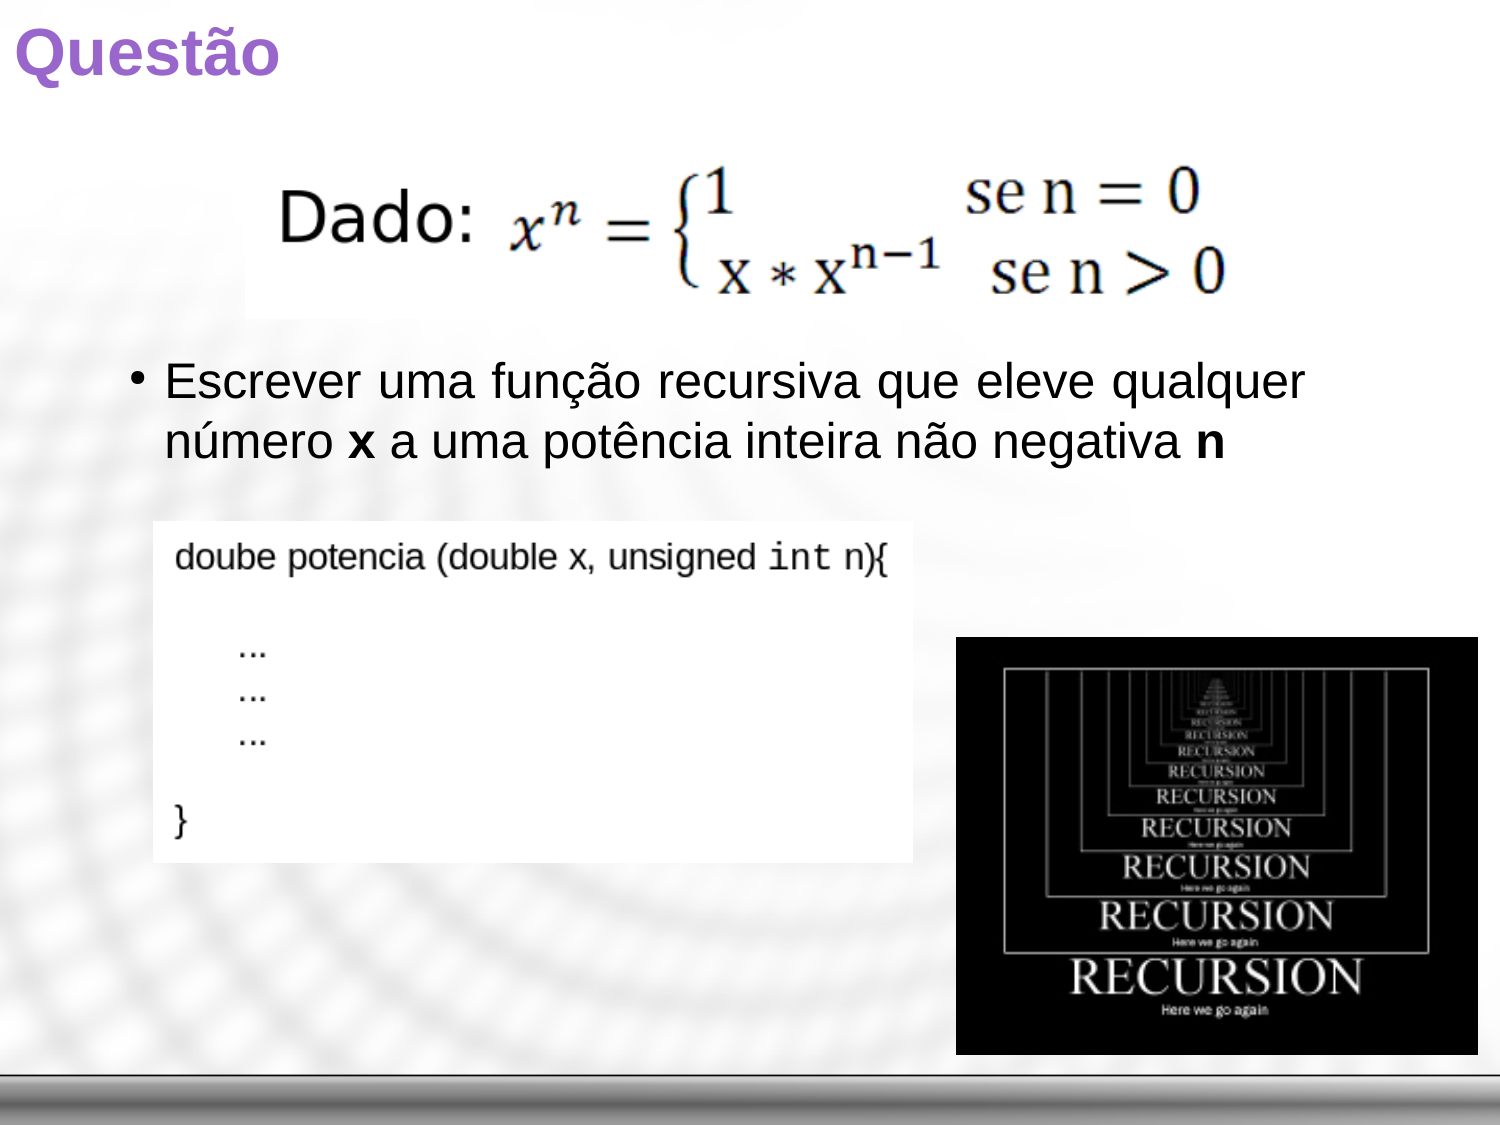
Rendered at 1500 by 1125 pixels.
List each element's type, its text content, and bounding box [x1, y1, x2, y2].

picture [0, 0, 1500, 1125]
list Escrever uma função recursiva que eleve qualquer número x a uma potência inteira não negativa n [58, 196, 1442, 1036]
title Questão [0, 1, 1353, 97]
